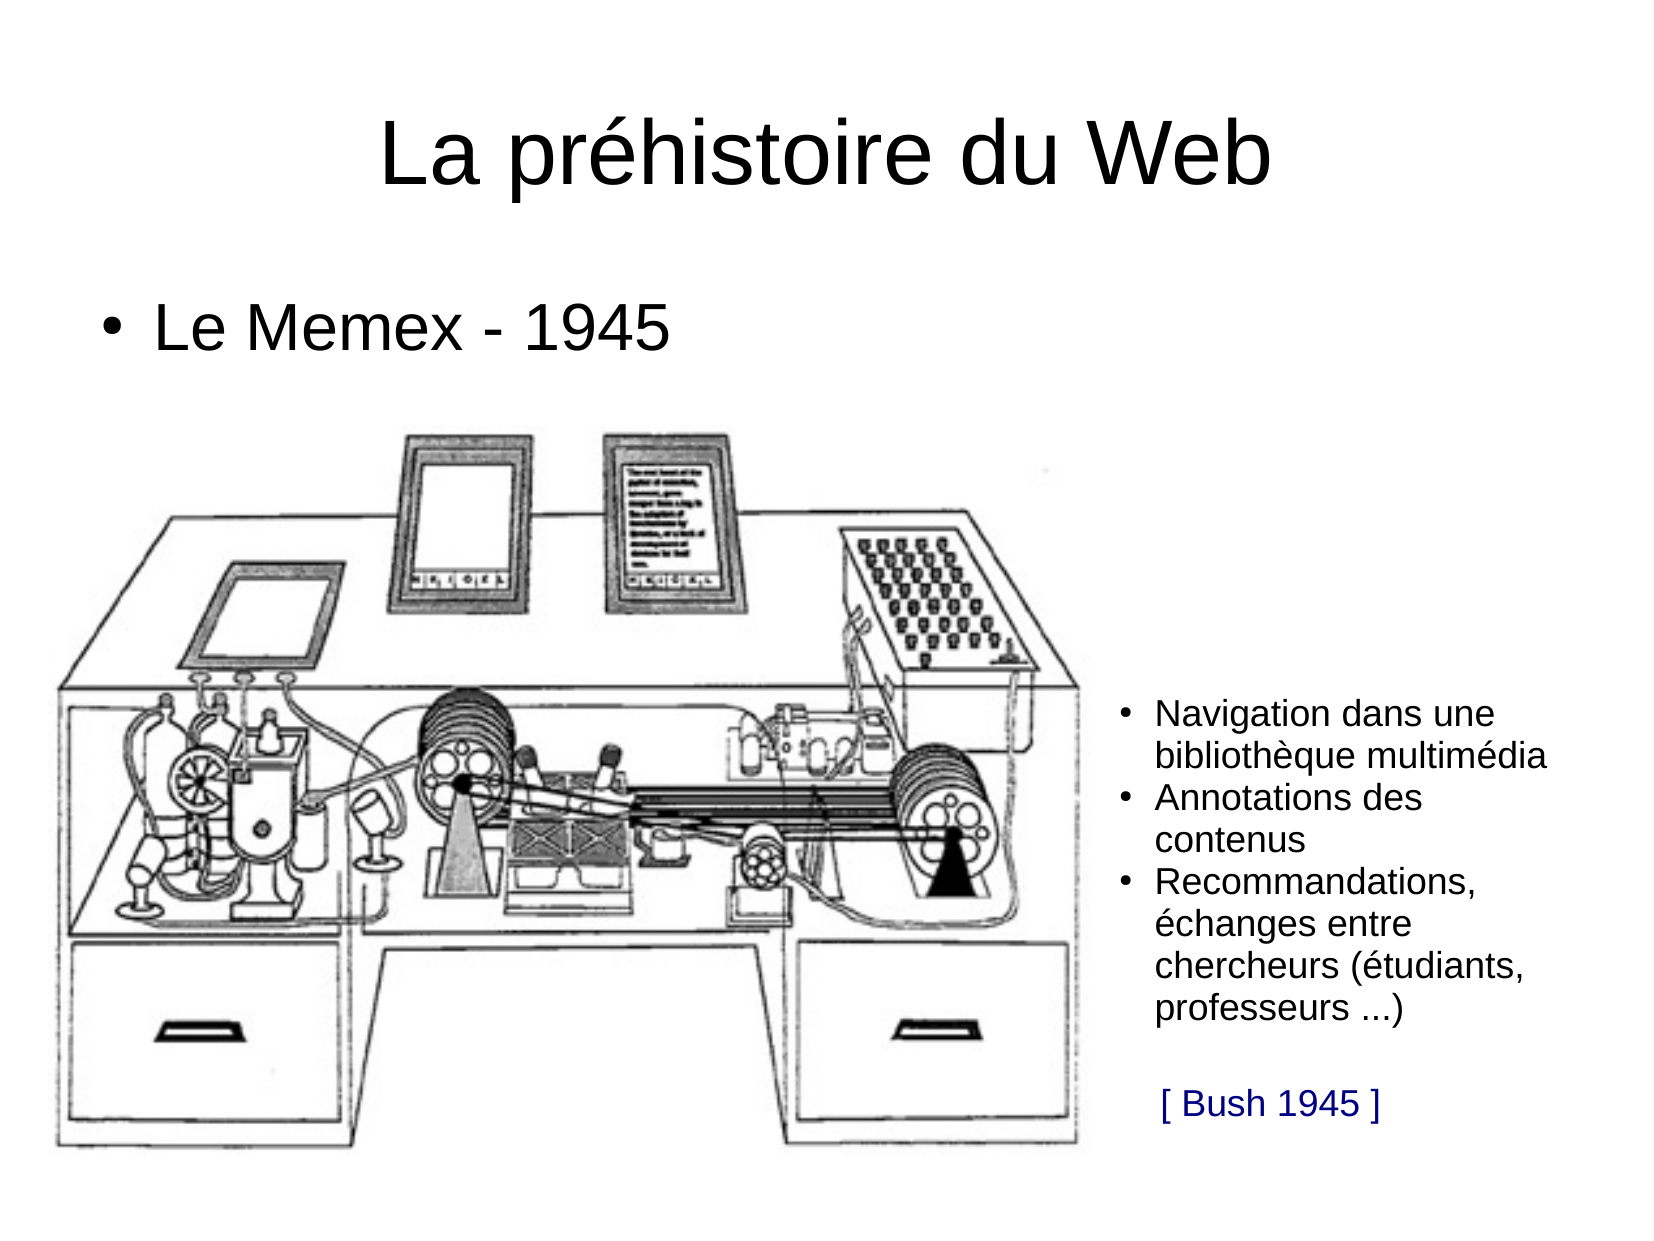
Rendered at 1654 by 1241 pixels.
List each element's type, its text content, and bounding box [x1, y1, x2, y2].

list Le Memex - 1945 [82, 290, 1538, 1010]
text_box Navigation dans une bibliothèque multimédia Annotations des contenus Recommandations, échanges entre chercheurs (étudiants, professeurs ...) [1104, 685, 1577, 1036]
text_box [ Bush 1945 ] [1145, 1074, 1536, 1132]
title La préhistoire du Web [82, 49, 1571, 257]
picture [48, 425, 1091, 1158]
